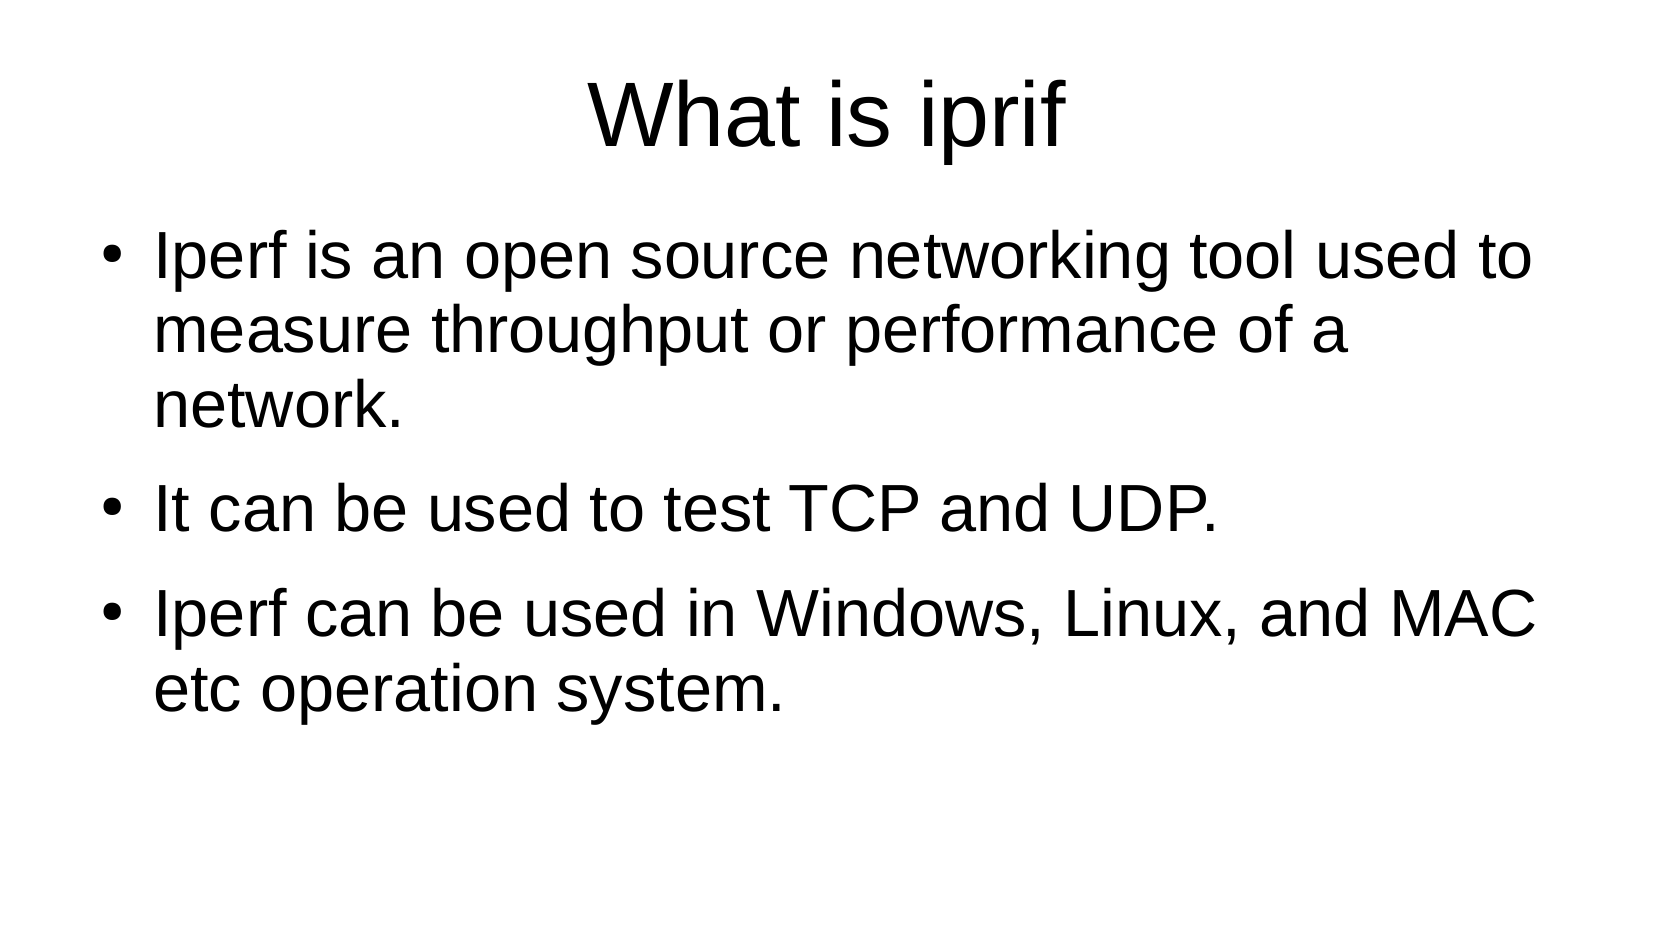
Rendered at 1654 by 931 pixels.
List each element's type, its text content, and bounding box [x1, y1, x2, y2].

list Iperf is an open source networking tool used to measure throughput or performance of a network. It can be used to test TCP and UDP. Iperf can be used in Windows, Linux, and MAC etc operation system. [82, 217, 1571, 758]
title What is iprif [82, 37, 1571, 193]
